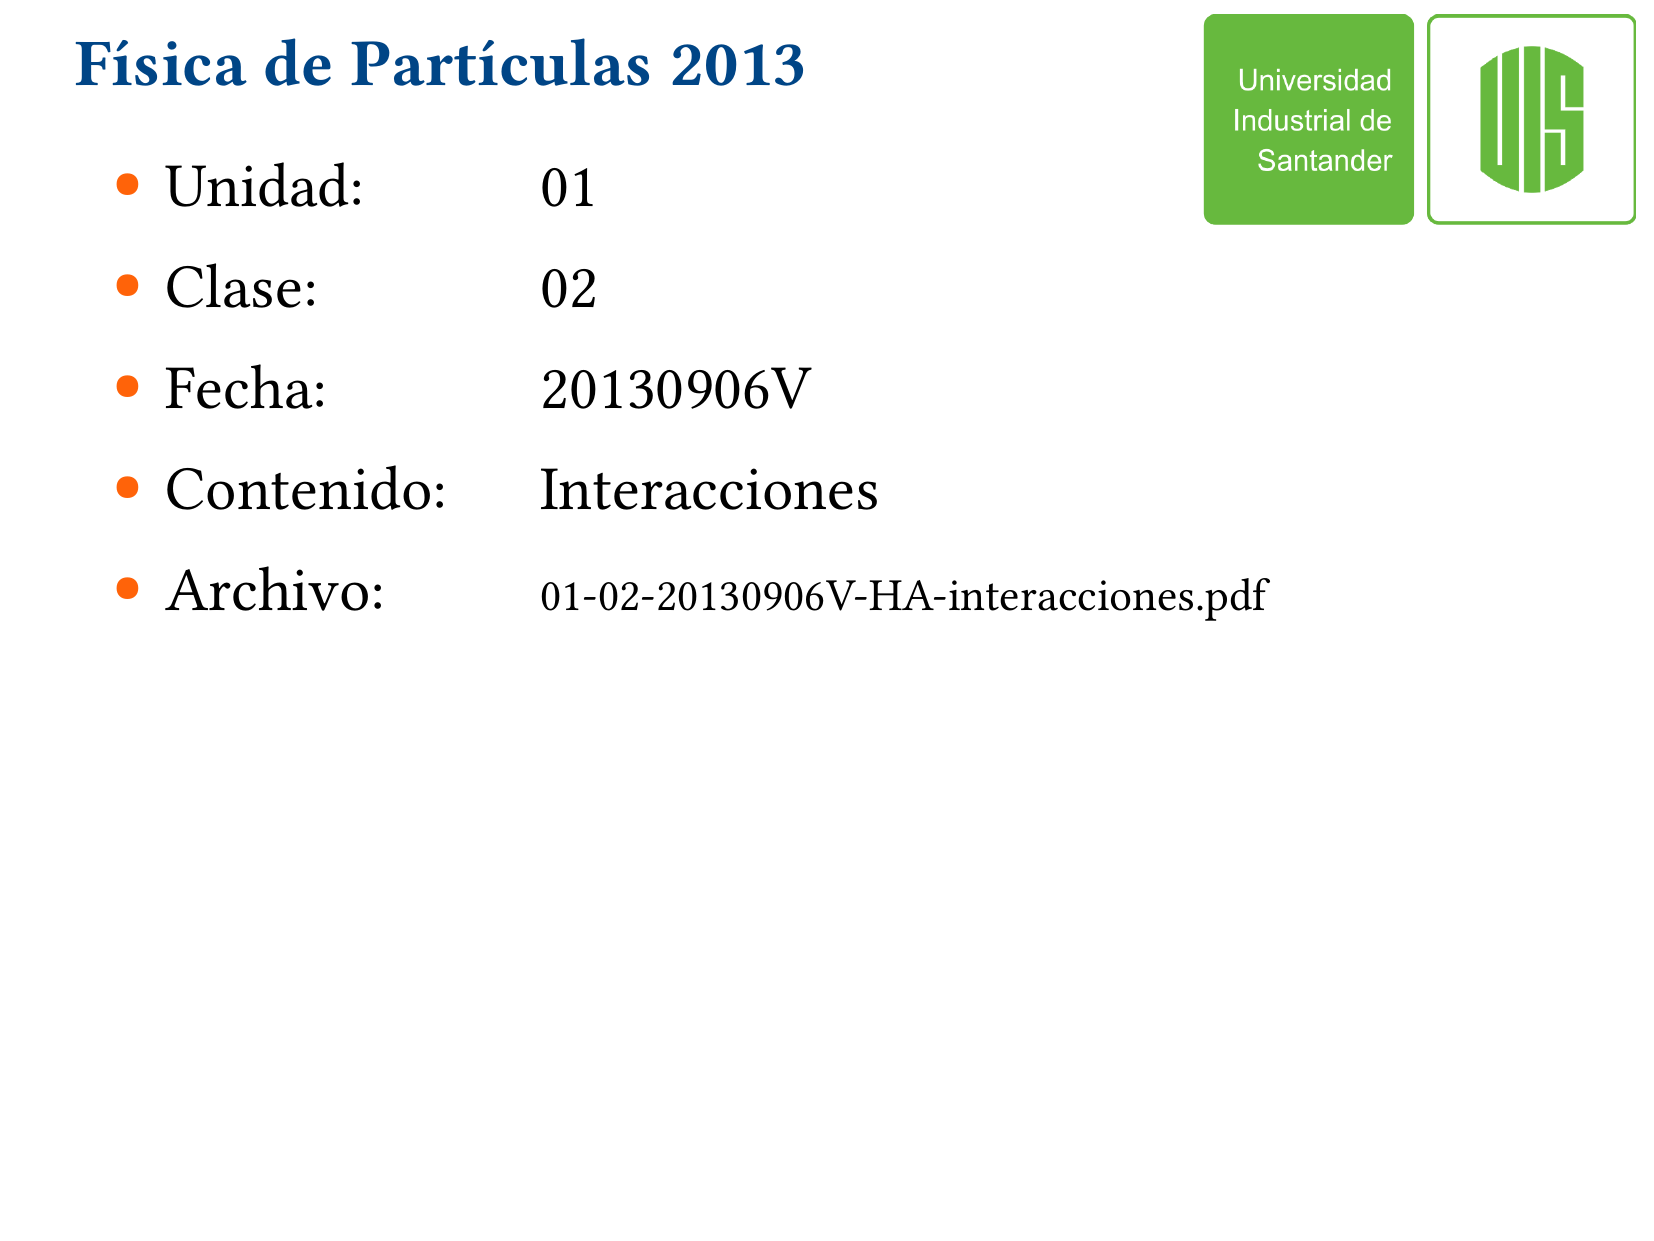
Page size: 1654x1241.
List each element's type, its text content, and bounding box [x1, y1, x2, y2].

picture [1200, 14, 1636, 225]
list Unidad: 01 Clase: 02 Fecha: 20130906V Contenido: Interacciones Archivo: 01-02-20130906V-HA-interacciones.pdf [82, 150, 1571, 1156]
title Física de Partículas 2013 [75, 13, 1564, 115]
